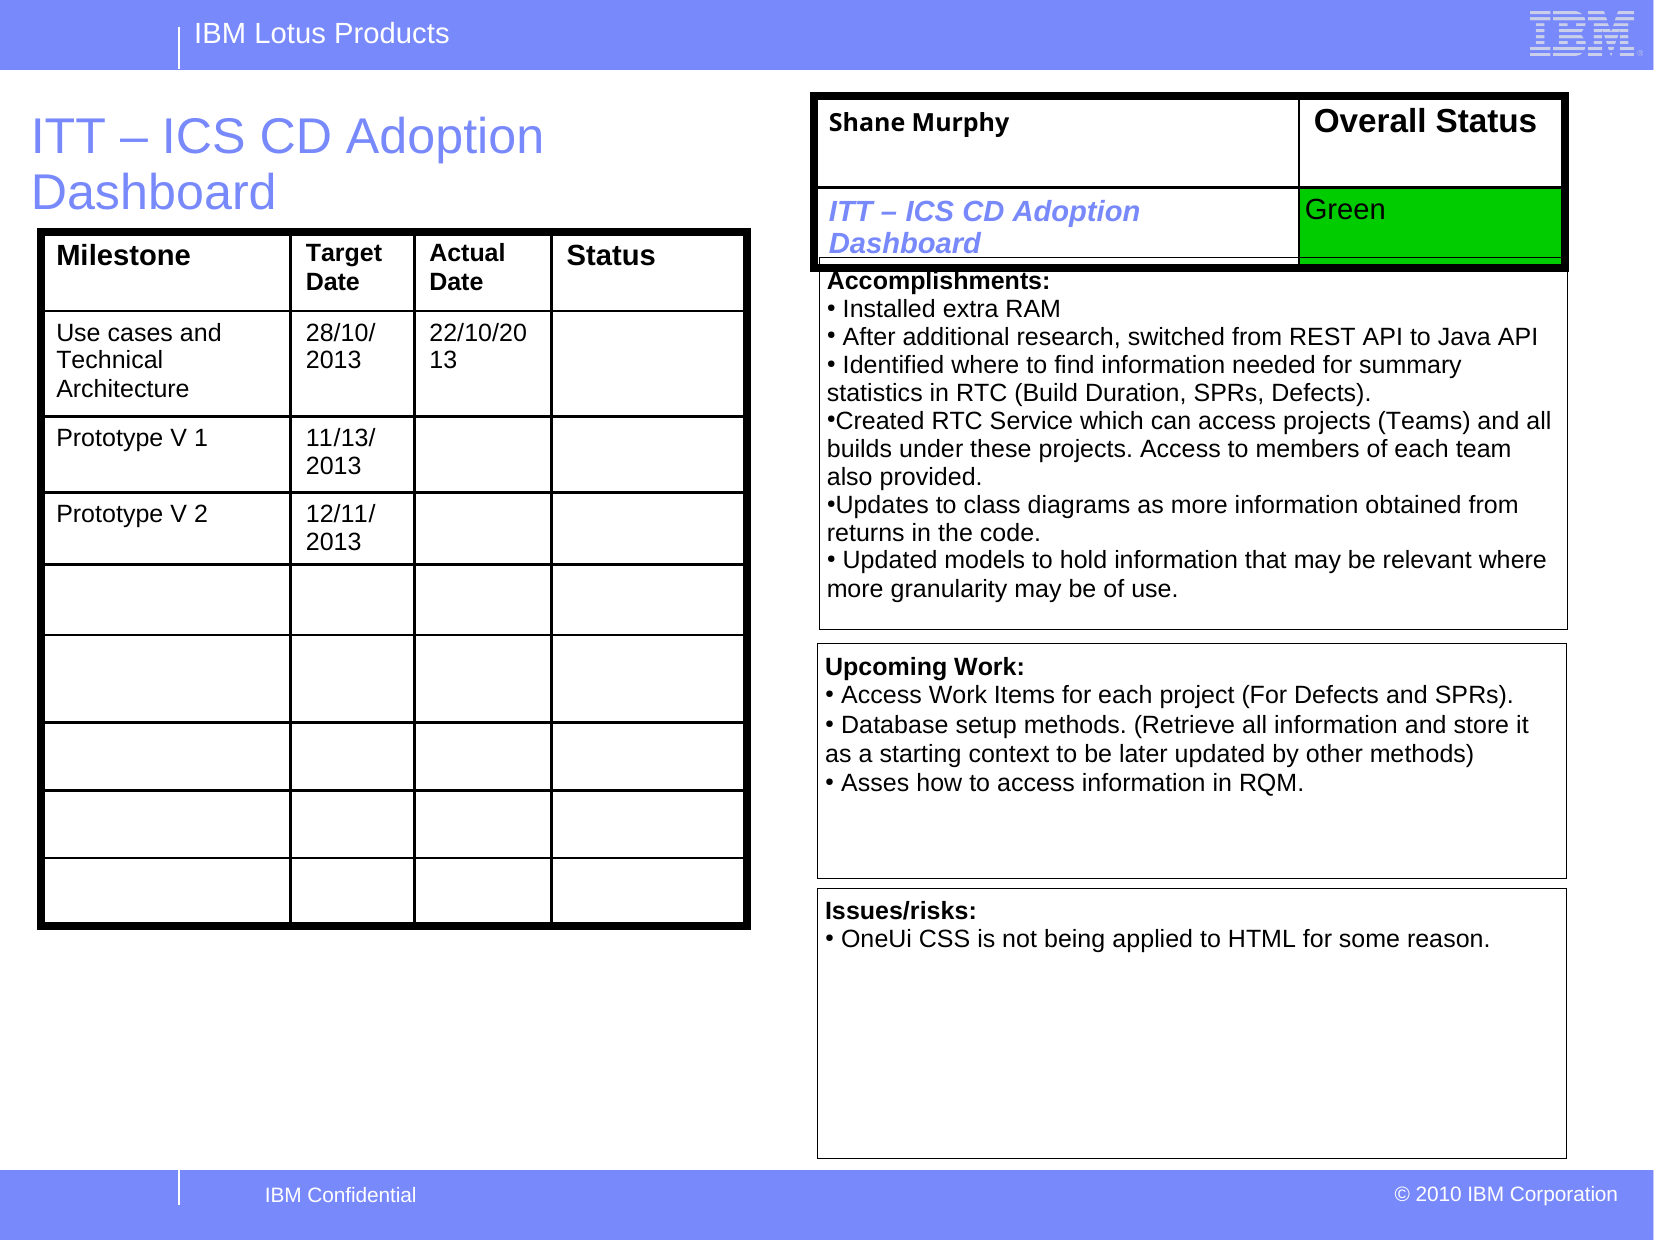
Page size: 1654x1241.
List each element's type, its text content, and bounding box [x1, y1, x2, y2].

table_header Overall Status [1300, 100, 1561, 186]
table_cell Prototype V 1 [45, 418, 289, 491]
text_box Issues/risks: OneUi CSS is not being applied to HTML for some reason. [817, 888, 1567, 1159]
table_cell [292, 724, 413, 789]
table_cell Green [1300, 189, 1561, 257]
table_cell [553, 636, 743, 721]
table_cell 11/13/ 2013 [292, 418, 413, 491]
table_cell [45, 724, 289, 789]
table_cell Use cases and Technical Architecture [45, 312, 289, 415]
table_cell [553, 724, 743, 789]
table_cell [45, 859, 289, 922]
table_cell ITT – ICS CD Adoption Dashboard [818, 189, 1298, 264]
table_cell [553, 792, 743, 857]
table_cell [45, 566, 289, 634]
table_cell [553, 312, 743, 415]
table_cell [416, 494, 550, 563]
table_cell [416, 792, 550, 857]
table_cell Prototype V 2 [45, 494, 289, 563]
table_header Shane Murphy [818, 100, 1298, 186]
table_header Actual Date [416, 236, 550, 310]
picture [1530, 11, 1643, 56]
table_header Status [553, 236, 743, 310]
table_cell [416, 636, 550, 721]
table_header Target Date [292, 236, 413, 310]
table_cell 28/10/ 2013 [292, 312, 413, 415]
table_cell [416, 724, 550, 789]
table_cell [292, 859, 413, 922]
text_box ITT – ICS CD Adoption Dashboard [15, 100, 750, 151]
text_box Upcoming Work: Access Work Items for each project (For Defects and SPRs). Database setup methods. (Retrieve all information and store it as a starting context to be later updated by other methods) Asses how to access information in RQM. [817, 643, 1567, 879]
table_cell [553, 566, 743, 634]
table_cell [292, 792, 413, 857]
text_box Accomplishments: Installed extra RAM After additional research, switched from REST API to Java API Identified where to find information needed for summary statistics in RTC (Build Duration, SPRs, Defects). Created RTC Service which can access projects (Teams) and all builds under these projects. Access to members of each team also provided. Updates to class diagrams as more information obtained from returns in the code. Updated models to hold information that may be relevant where more granularity may be of use. [819, 257, 1568, 630]
table_cell [553, 494, 743, 563]
table_cell [292, 566, 413, 634]
table_cell [553, 859, 743, 922]
table_cell [45, 636, 289, 721]
table_cell [416, 859, 550, 922]
table_cell [416, 418, 550, 491]
table_cell [553, 418, 743, 491]
table_cell 22/10/2013 [416, 312, 550, 415]
table_cell [416, 566, 550, 634]
table_cell 12/11/ 2013 [292, 494, 413, 563]
table_header Milestone [45, 236, 289, 310]
table_cell [45, 792, 289, 857]
table_cell [292, 636, 413, 721]
